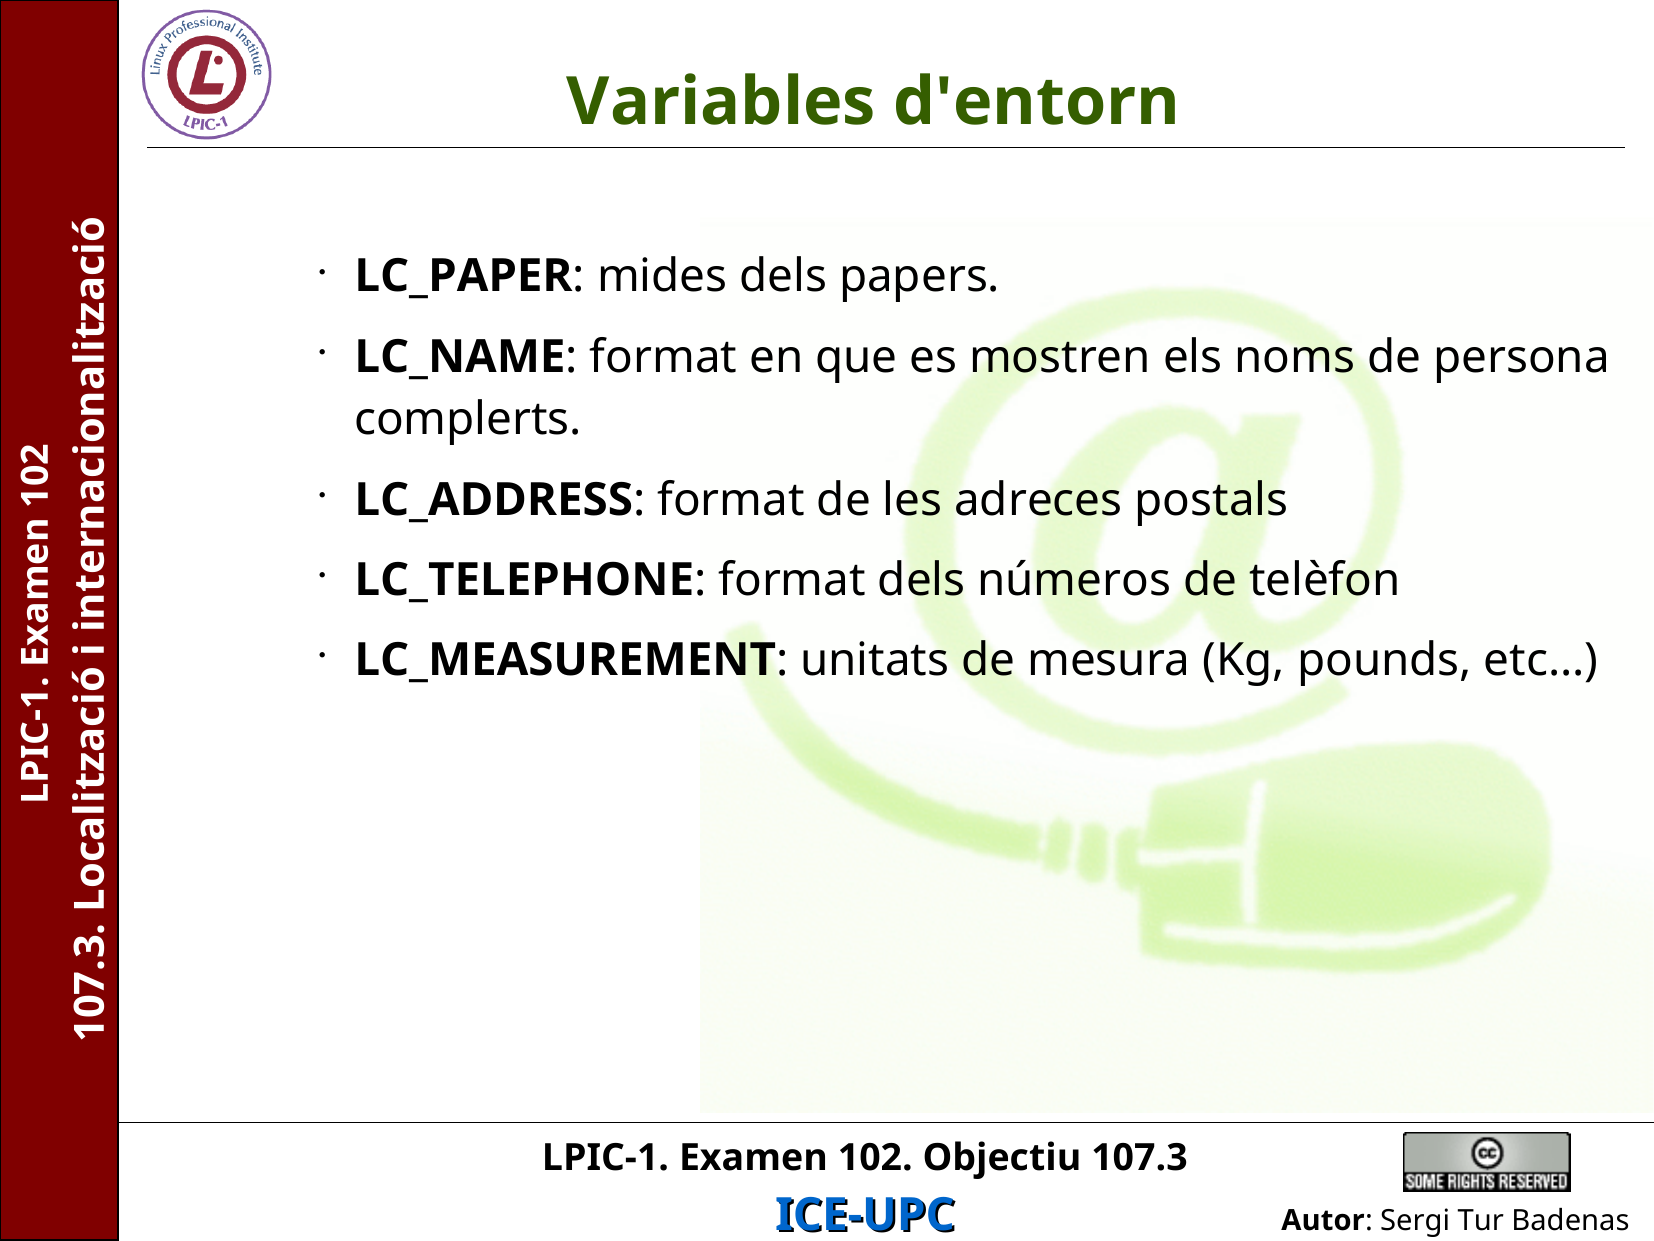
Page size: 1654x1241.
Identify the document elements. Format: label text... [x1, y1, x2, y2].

title Variables d'entorn [129, 55, 1619, 142]
list LC_PAPER: mides dels papers. LC_NAME: format en que es mostren els noms de persona complerts. LC_ADDRESS: format de les adreces postals LC_TELEPHONE: format dels números de telèfon LC_MEASUREMENT: unitats de mesura (Kg, pounds, etc...) [141, 242, 1630, 1078]
picture [700, 217, 1654, 1113]
picture [135, 5, 277, 55]
picture [1403, 1132, 1571, 1192]
